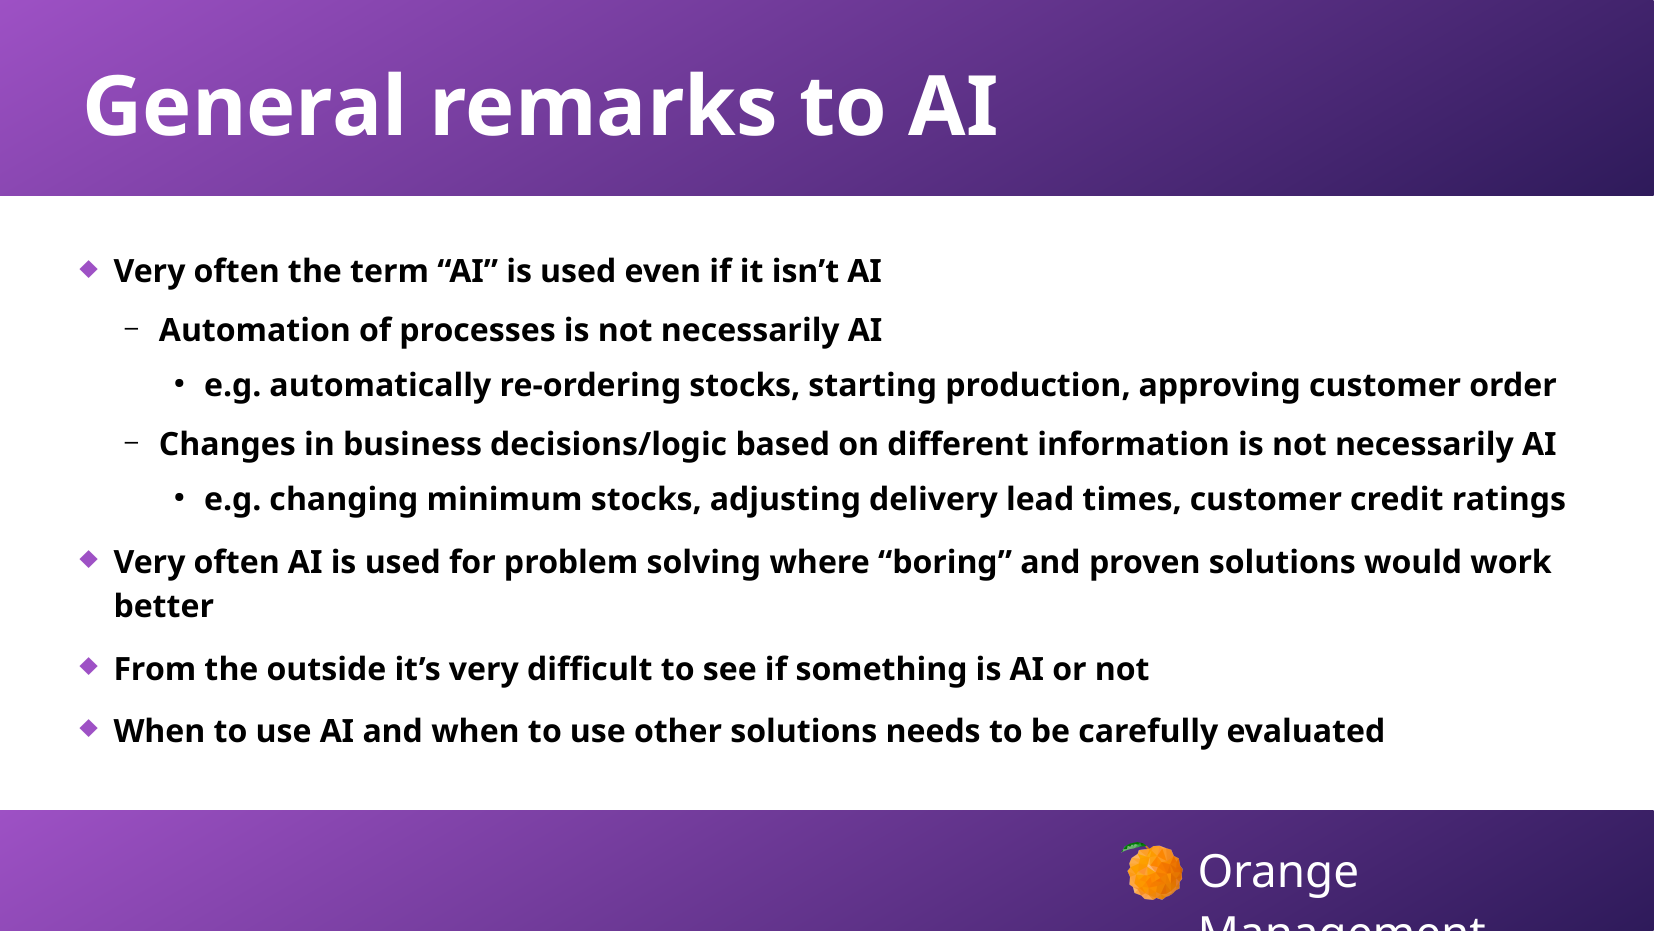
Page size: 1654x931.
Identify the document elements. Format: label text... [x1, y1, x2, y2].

text_box [0, 810, 1654, 931]
text_box [1450, 927, 1461, 931]
text_box [1423, 927, 1434, 931]
text_box [1326, 927, 1337, 931]
text_box [1396, 927, 1407, 931]
text_box Orange Management [1182, 830, 1648, 907]
list Very often the term “AI” is used even if it isn’t AI Automation of processes is not necessarily AI e.g. automatically re-ordering stocks, starting production, approving customer order Changes in business decisions/logic based on different information is not necessarily AI e.g. changing minimum stocks, adjusting delivery lead times, customer credit ratings Very often AI is used for problem solving where “boring” and proven solutions would work better From the outside it’s very difficult to see if something is AI or not When to use AI and when to use other solutions needs to be carefully evaluated [68, 248, 1606, 753]
text_box [1273, 927, 1284, 931]
text_box [1205, 921, 1209, 931]
text_box [0, 0, 1654, 196]
text_box [1381, 927, 1391, 931]
picture [1121, 842, 1182, 901]
text_box [1355, 927, 1366, 931]
title General remarks to AI [82, 25, 1571, 181]
